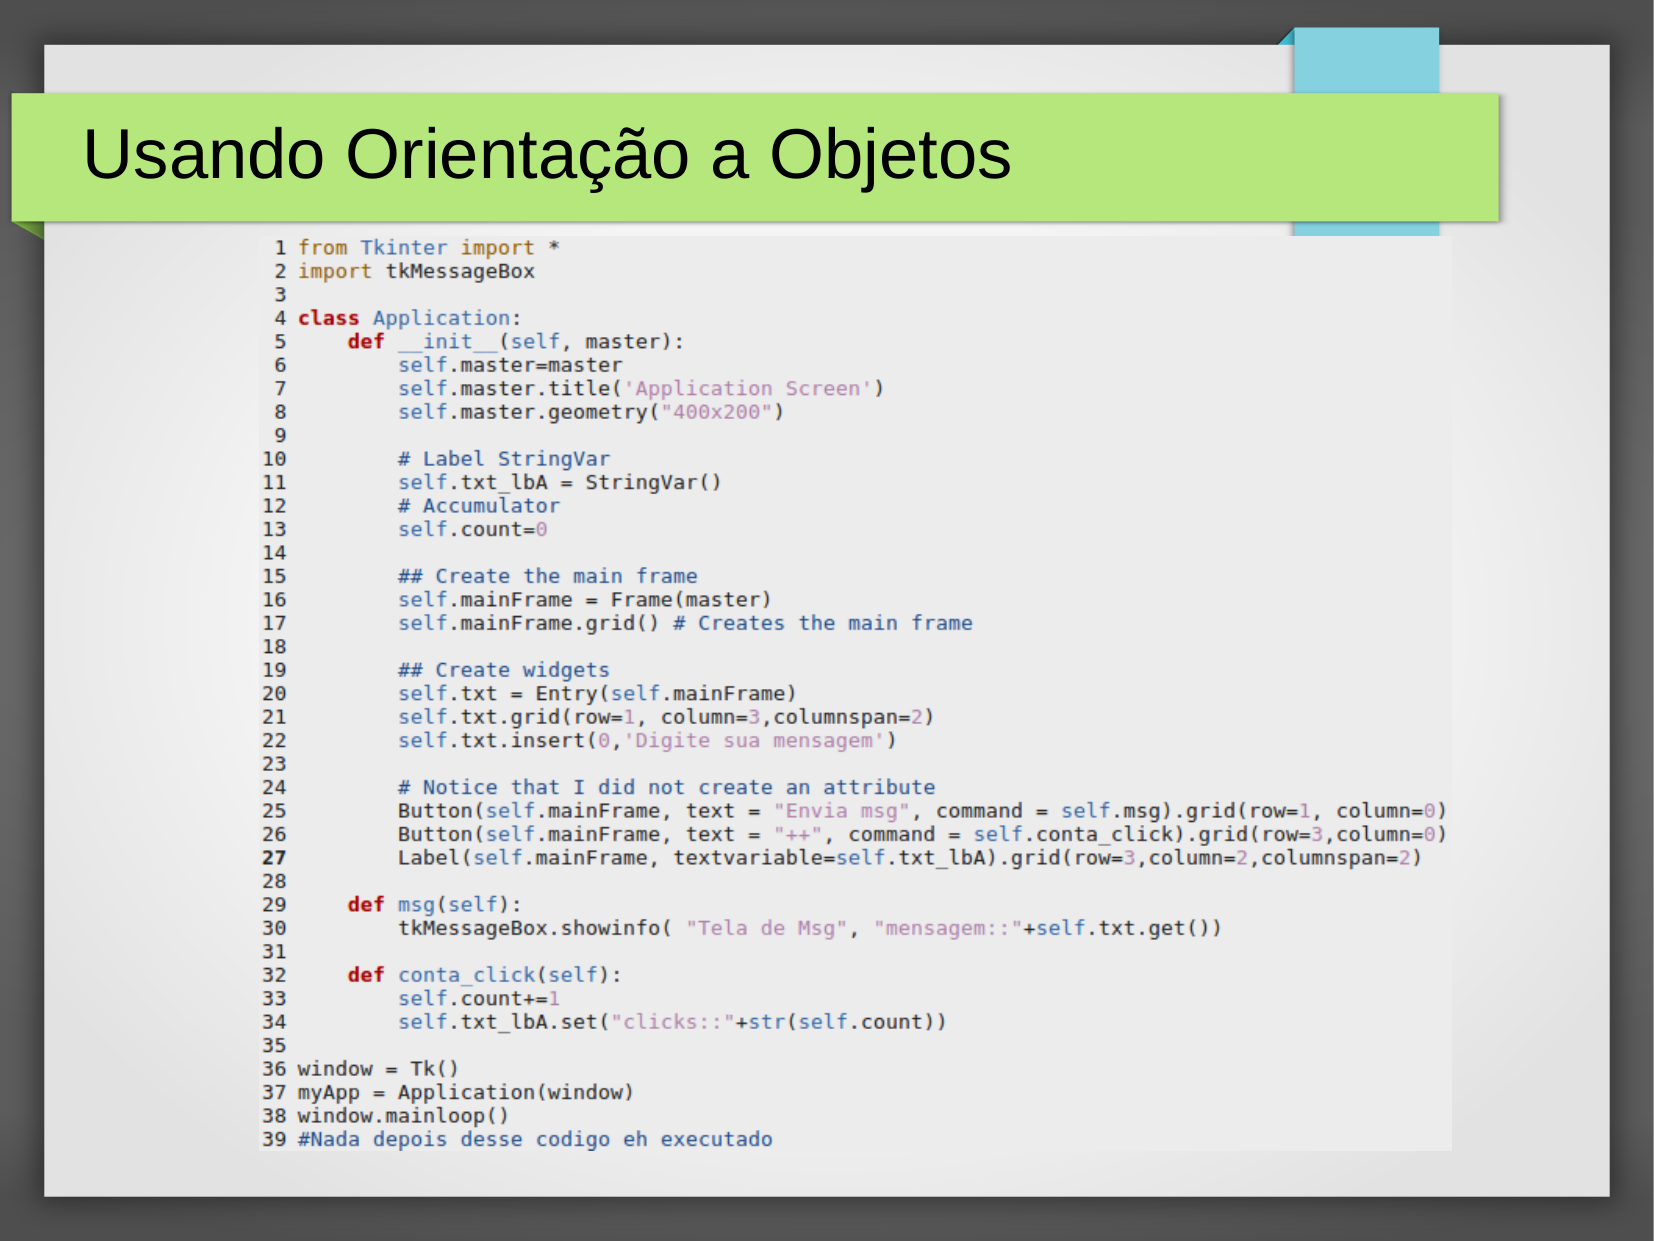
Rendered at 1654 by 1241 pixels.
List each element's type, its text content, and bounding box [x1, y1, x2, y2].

picture [0, 0, 1654, 1241]
title Usando Orientação a Objetos [82, 94, 1264, 213]
